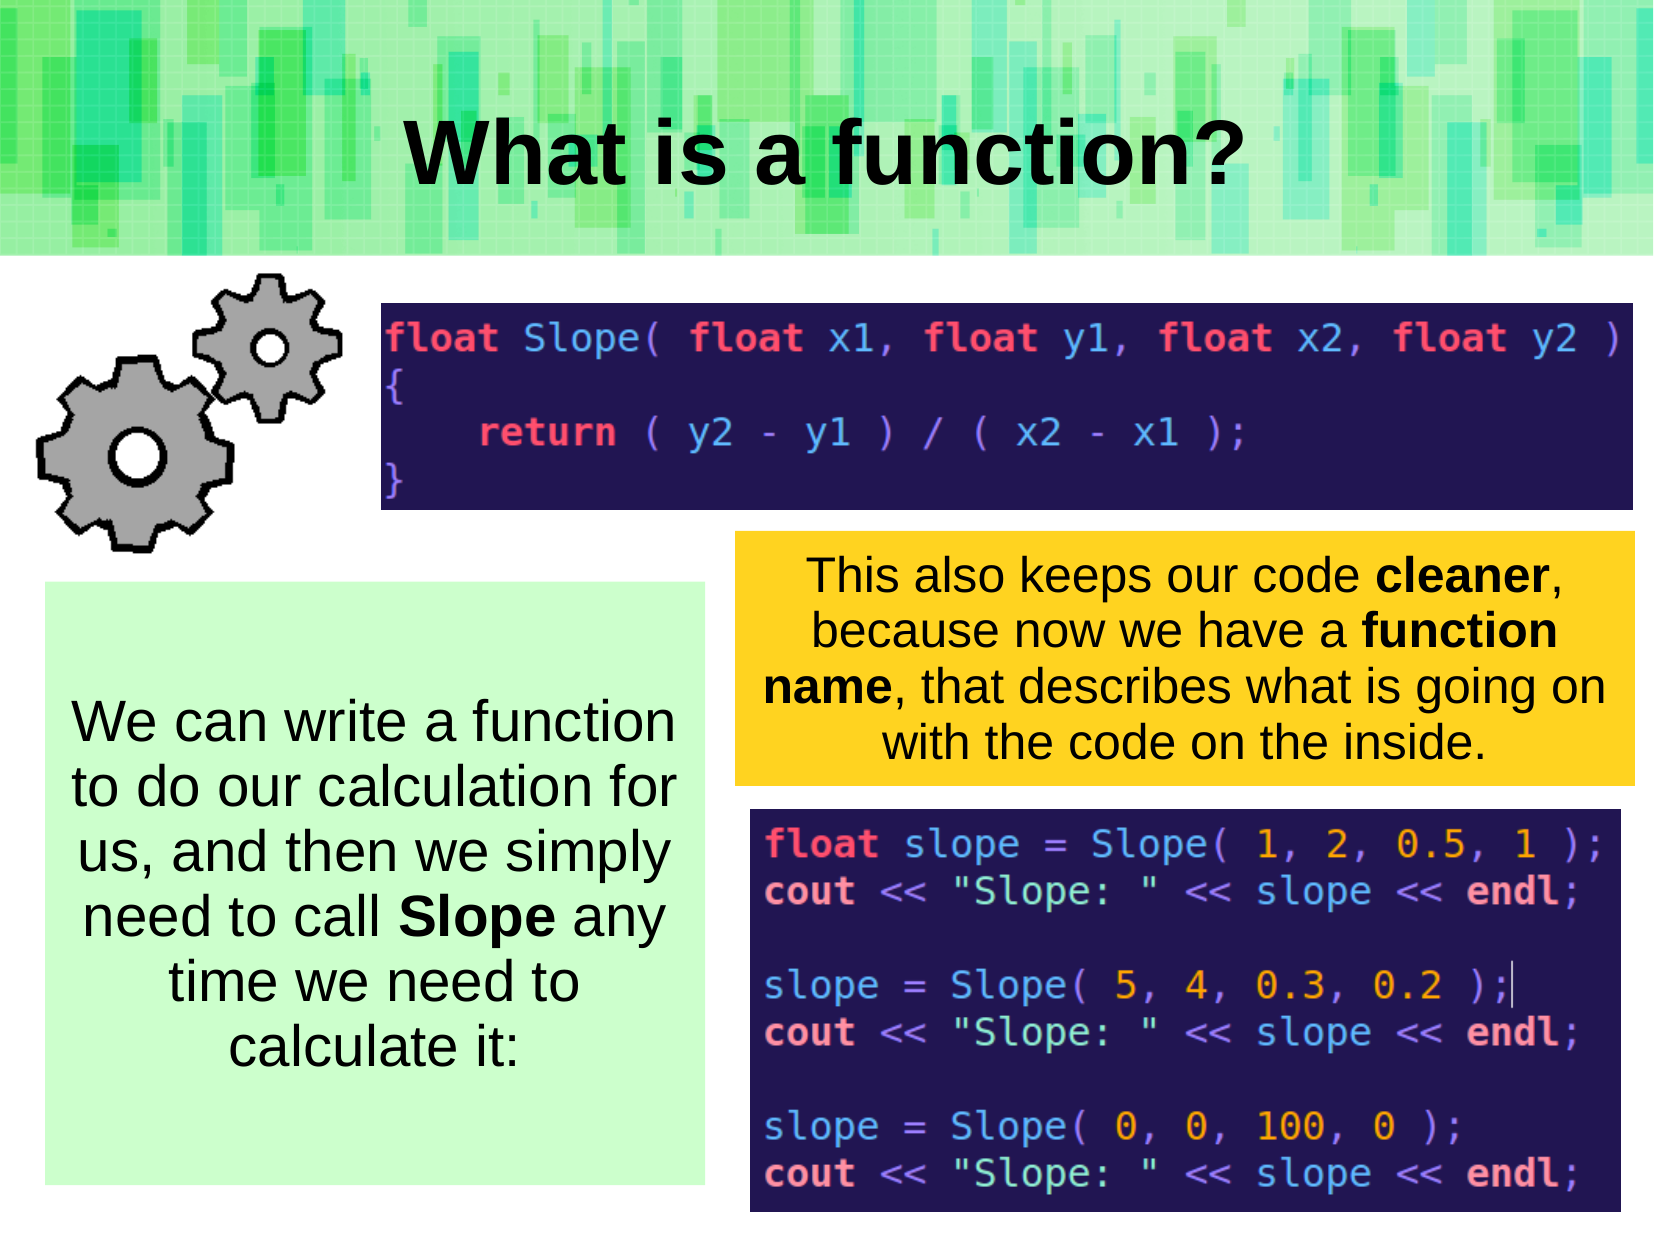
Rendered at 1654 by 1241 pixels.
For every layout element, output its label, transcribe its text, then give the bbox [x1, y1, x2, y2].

title What is a function? [82, 49, 1571, 257]
picture [0, 0, 1654, 1241]
text_box This also keeps our code cleaner, because now we have a function name, that describes what is going on with the code on the inside. [735, 530, 1635, 786]
text_box We can write a function to do our calculation for us, and then we simply need to call Slope any time we need to calculate it: [45, 581, 706, 1186]
